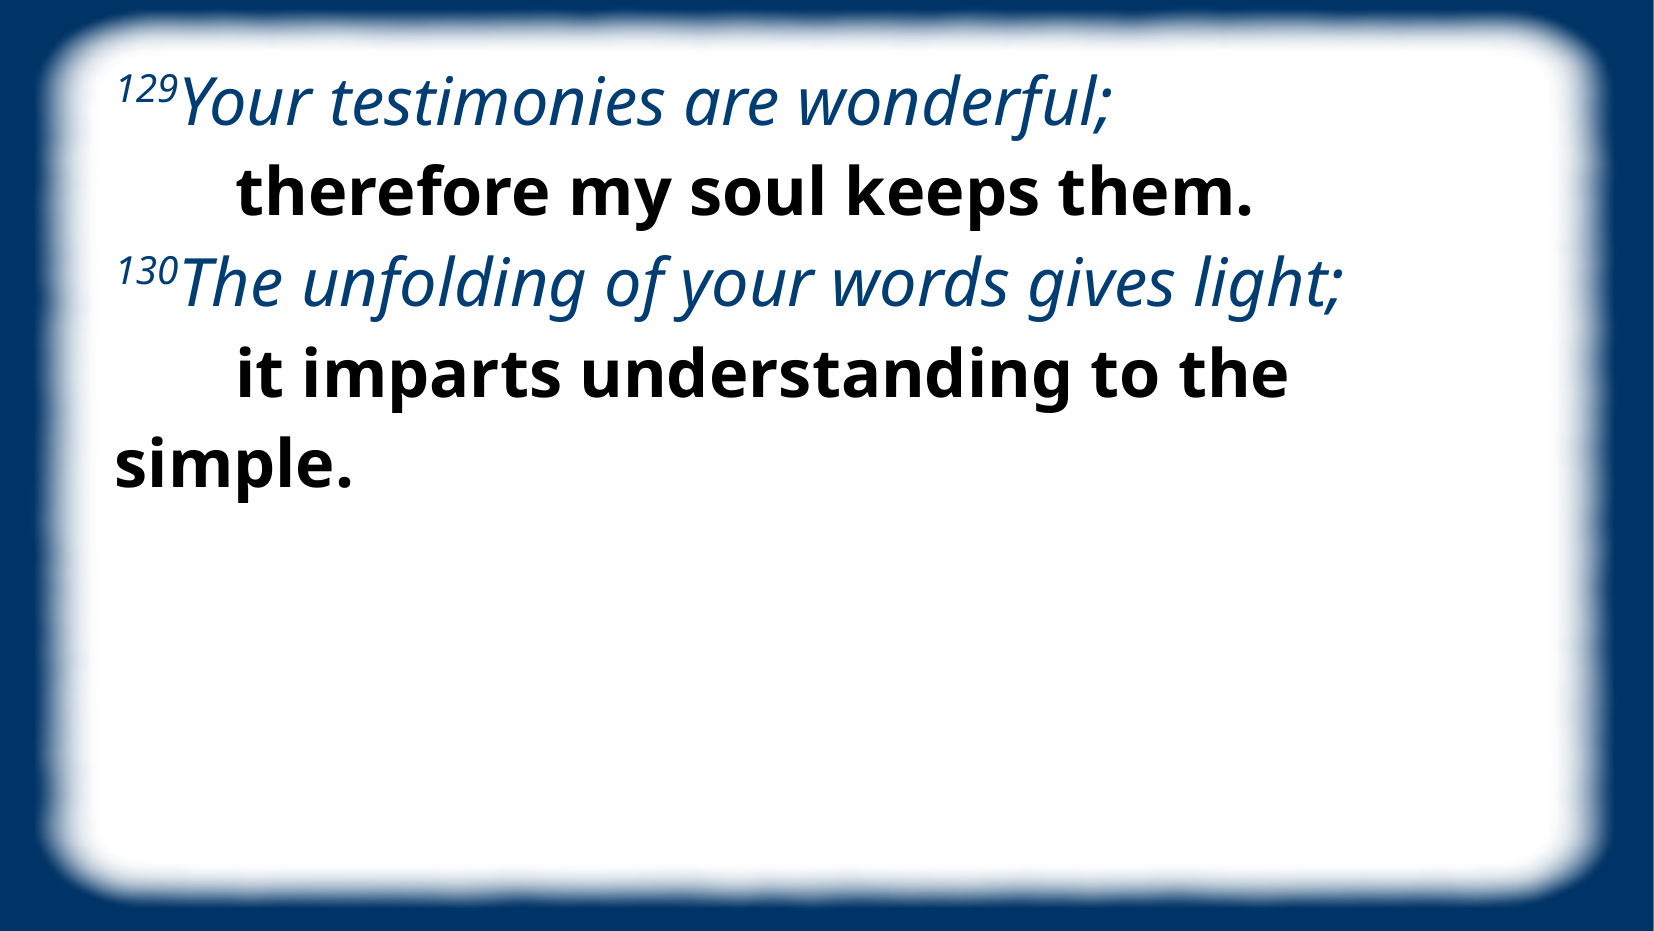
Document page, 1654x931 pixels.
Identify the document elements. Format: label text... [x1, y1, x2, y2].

picture [0, 0, 1654, 931]
text_box 129Your testimonies are wonderful; therefore my soul keeps them. 130The unfolding of your words gives light; it imparts understanding to the simple. [99, 46, 1555, 417]
